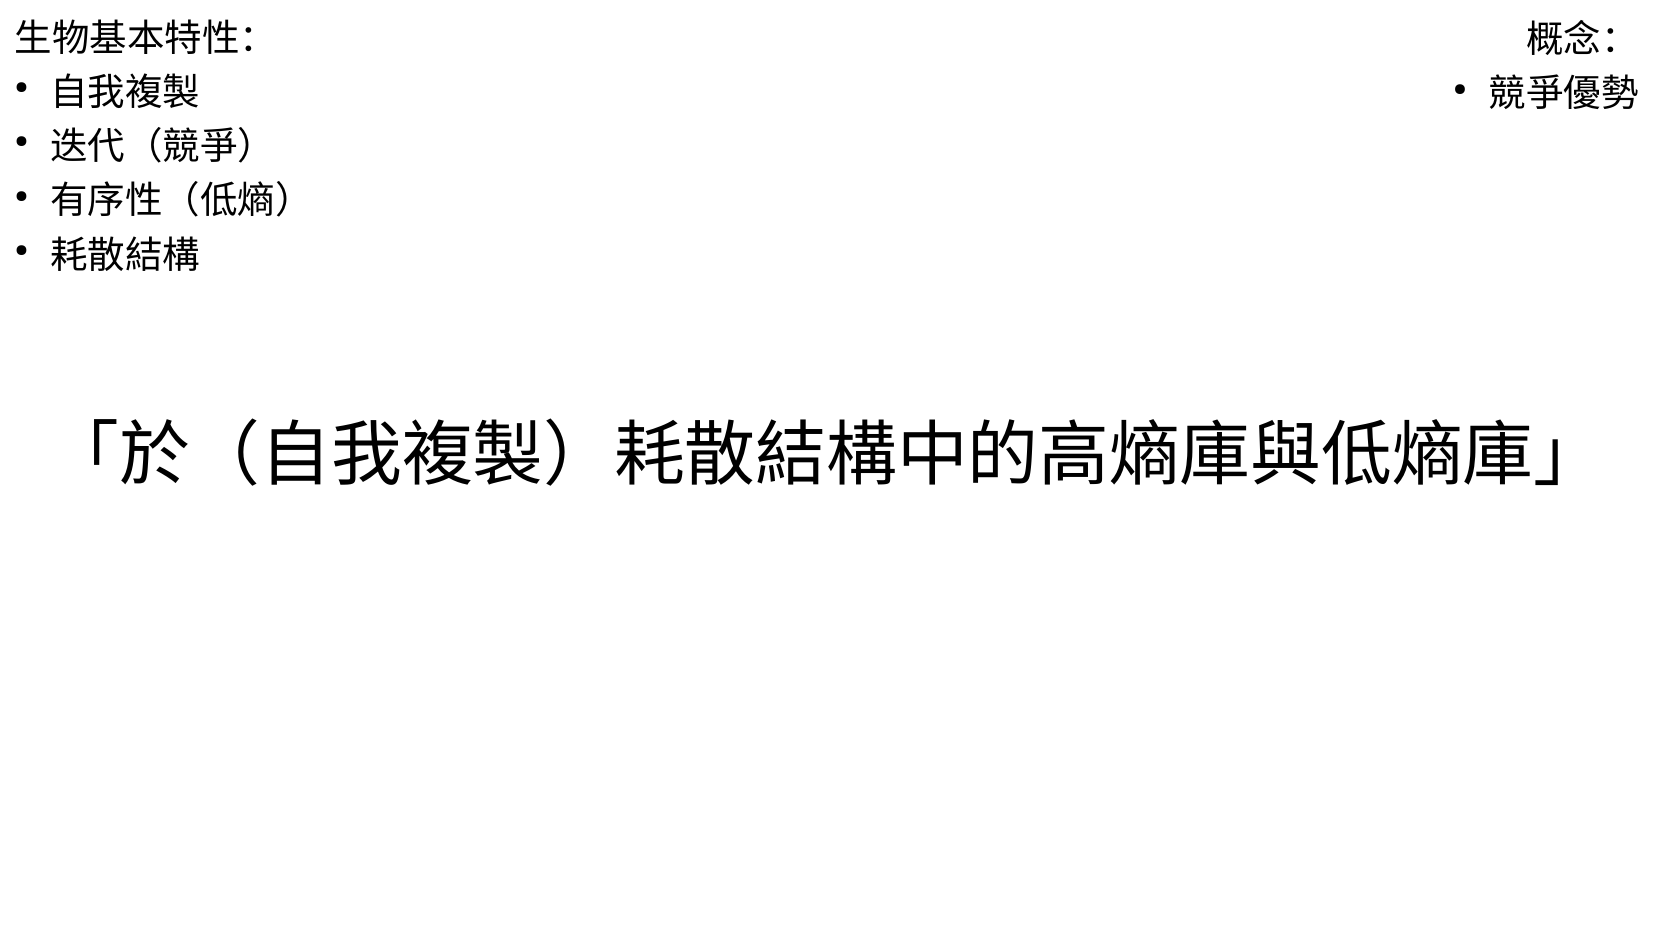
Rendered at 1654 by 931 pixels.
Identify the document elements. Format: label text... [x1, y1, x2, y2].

text_box 生物基本特性： 自我複製 迭代（競爭） 有序性（低熵） 耗散結構 [0, 0, 391, 263]
text_box 「於（自我複製）耗散結構中的高熵庫與低熵庫」 [0, 390, 1654, 511]
text_box 概念： 競爭優勢 [1263, 1, 1654, 166]
